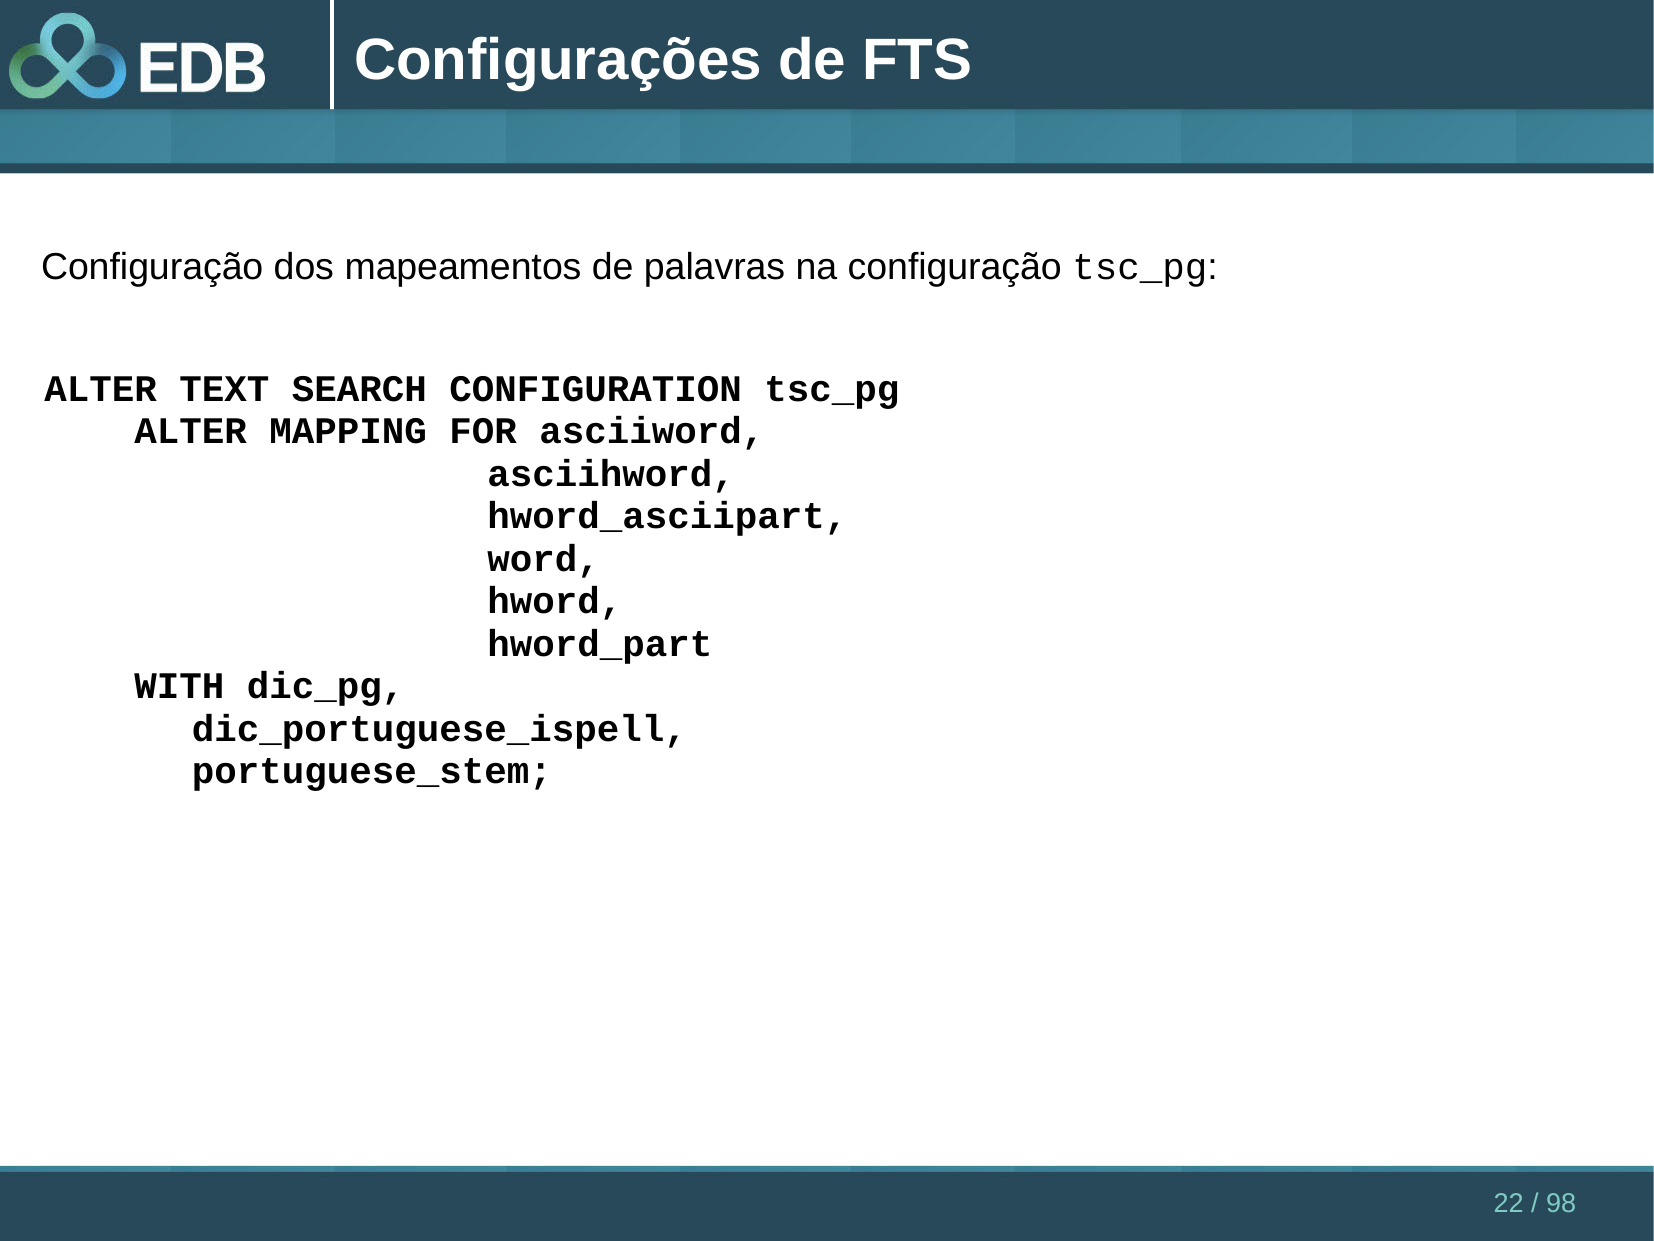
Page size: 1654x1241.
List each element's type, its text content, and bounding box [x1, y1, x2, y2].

picture [0, 0, 1654, 1241]
title Configurações de FTS [354, 26, 1595, 92]
text_box ALTER TEXT SEARCH CONFIGURATION tsc_pg ALTER MAPPING FOR asciiword, asciihword, hword_asciipart, word, hword, hword_part WITH dic_pg, dic_portuguese_ispell, portuguese_stem; [29, 362, 945, 803]
text_box Configuração dos mapeamentos de palavras na configuração tsc_pg: [26, 238, 1329, 299]
